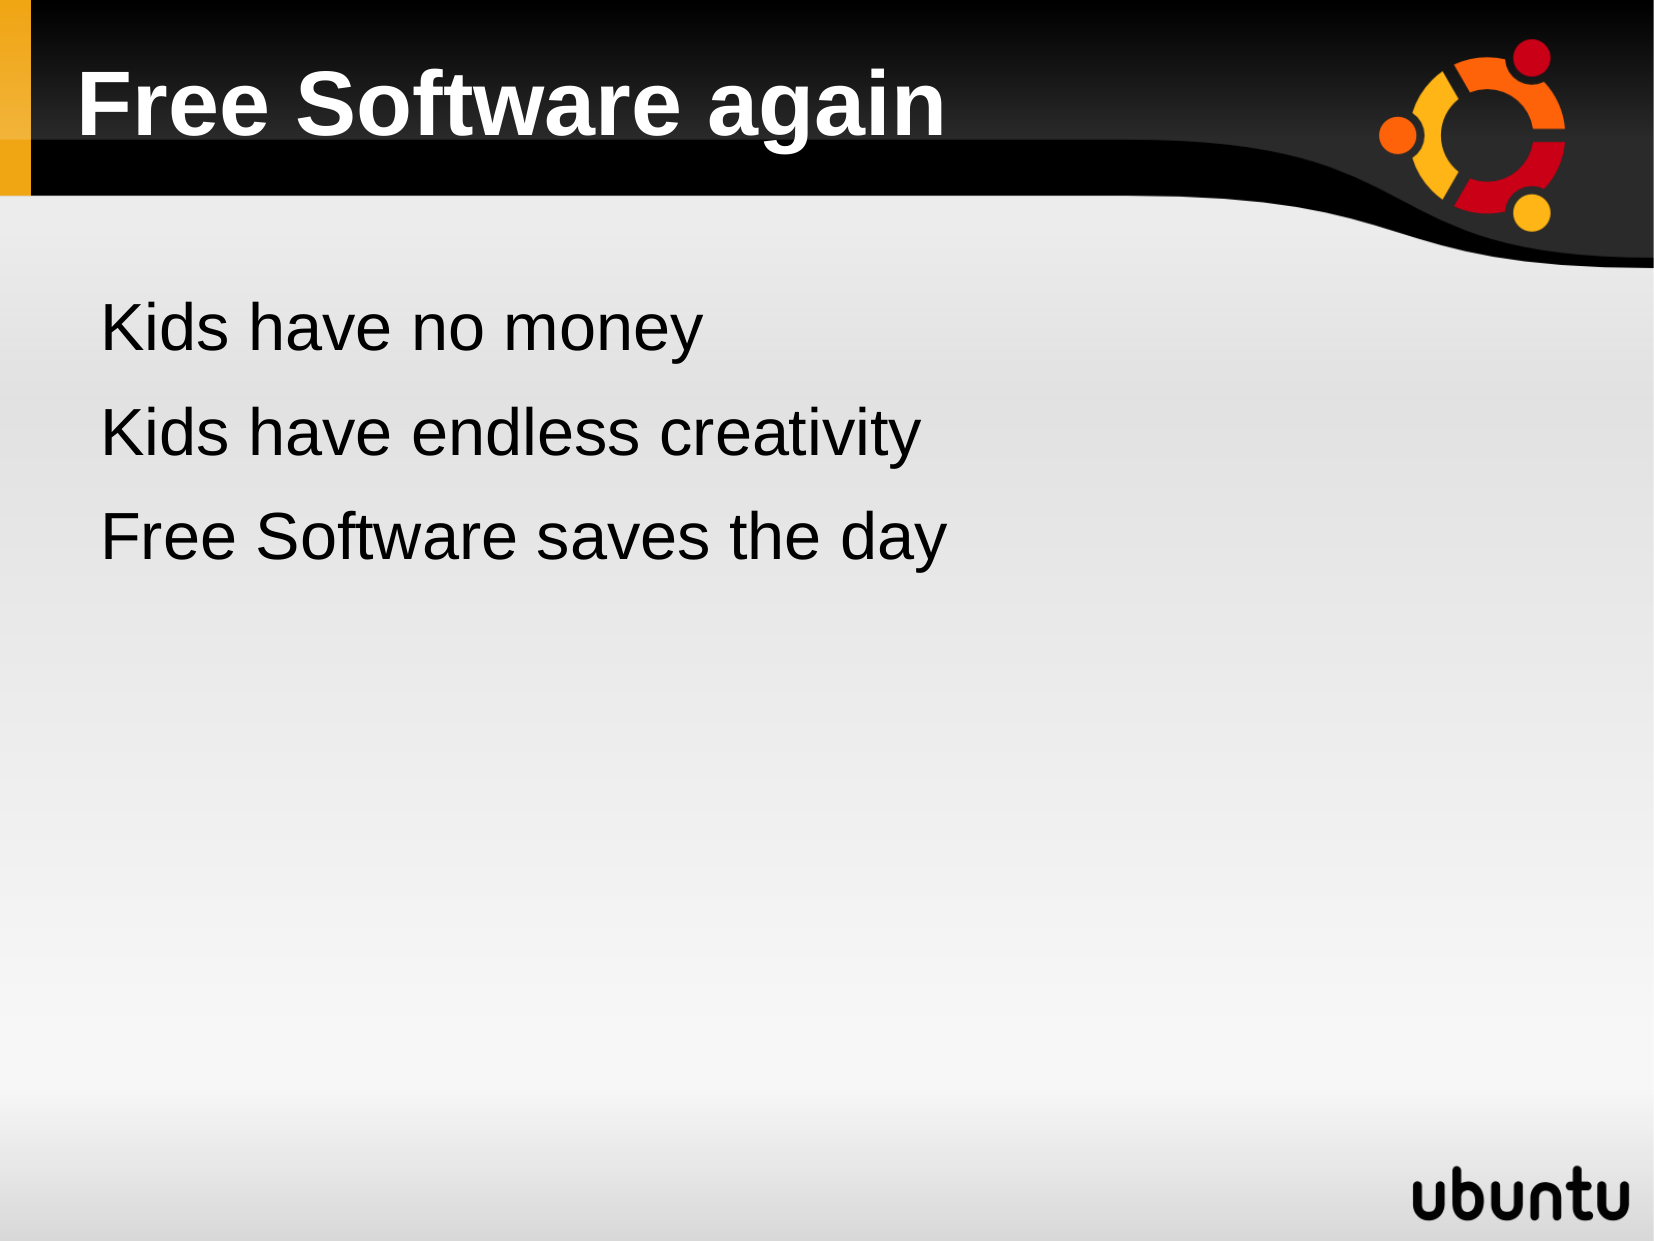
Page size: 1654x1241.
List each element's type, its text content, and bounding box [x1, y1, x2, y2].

picture [0, 0, 1654, 1241]
list Kids have no money Kids have endless creativity Free Software saves the day [82, 290, 1571, 1109]
title Free Software again [76, 0, 1565, 208]
